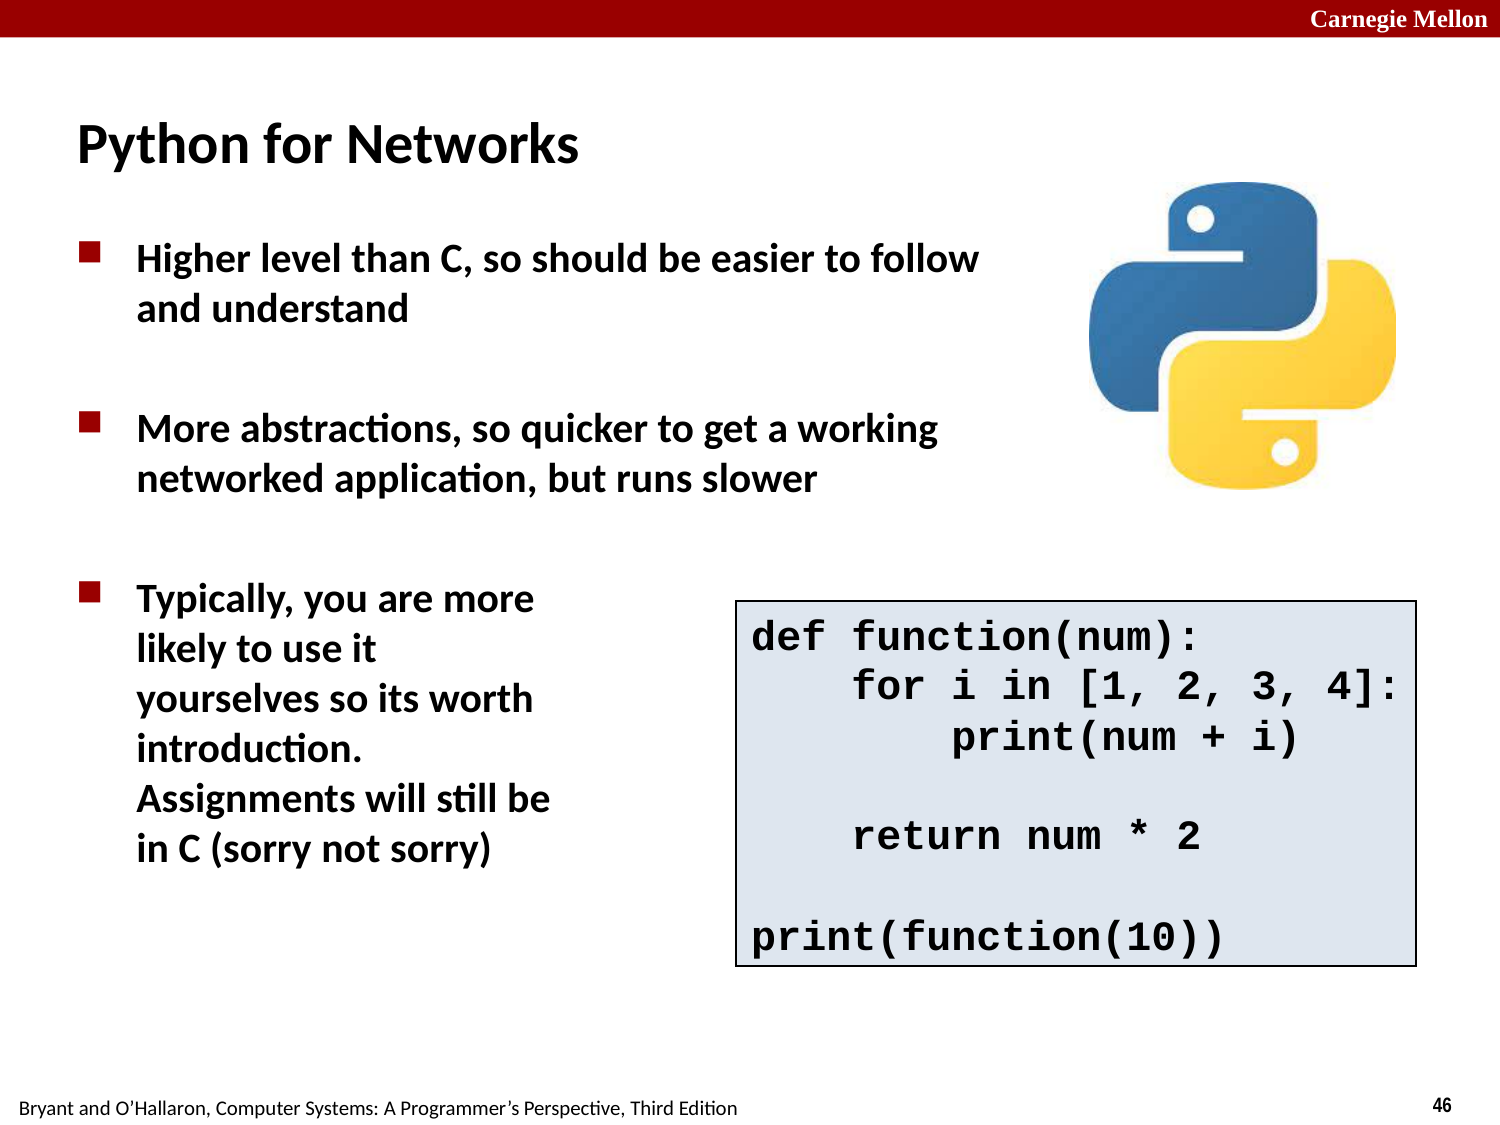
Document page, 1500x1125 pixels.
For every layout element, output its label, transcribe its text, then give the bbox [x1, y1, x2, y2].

picture [1089, 182, 1396, 490]
text_box def function(num): for i in [1, 2, 3, 4]: print(num + i) return num * 2 print(function(10)) [736, 600, 1416, 966]
title Python for Networks [62, 93, 1297, 188]
list Higher level than C, so should be easier to follow and understand More abstractions, so quicker to get a working networked application, but runs slower Typically, you are more likely to use it yourselves so its worth introduction. Assignments will still be in C (sorry not sorry) [65, 223, 1051, 1040]
